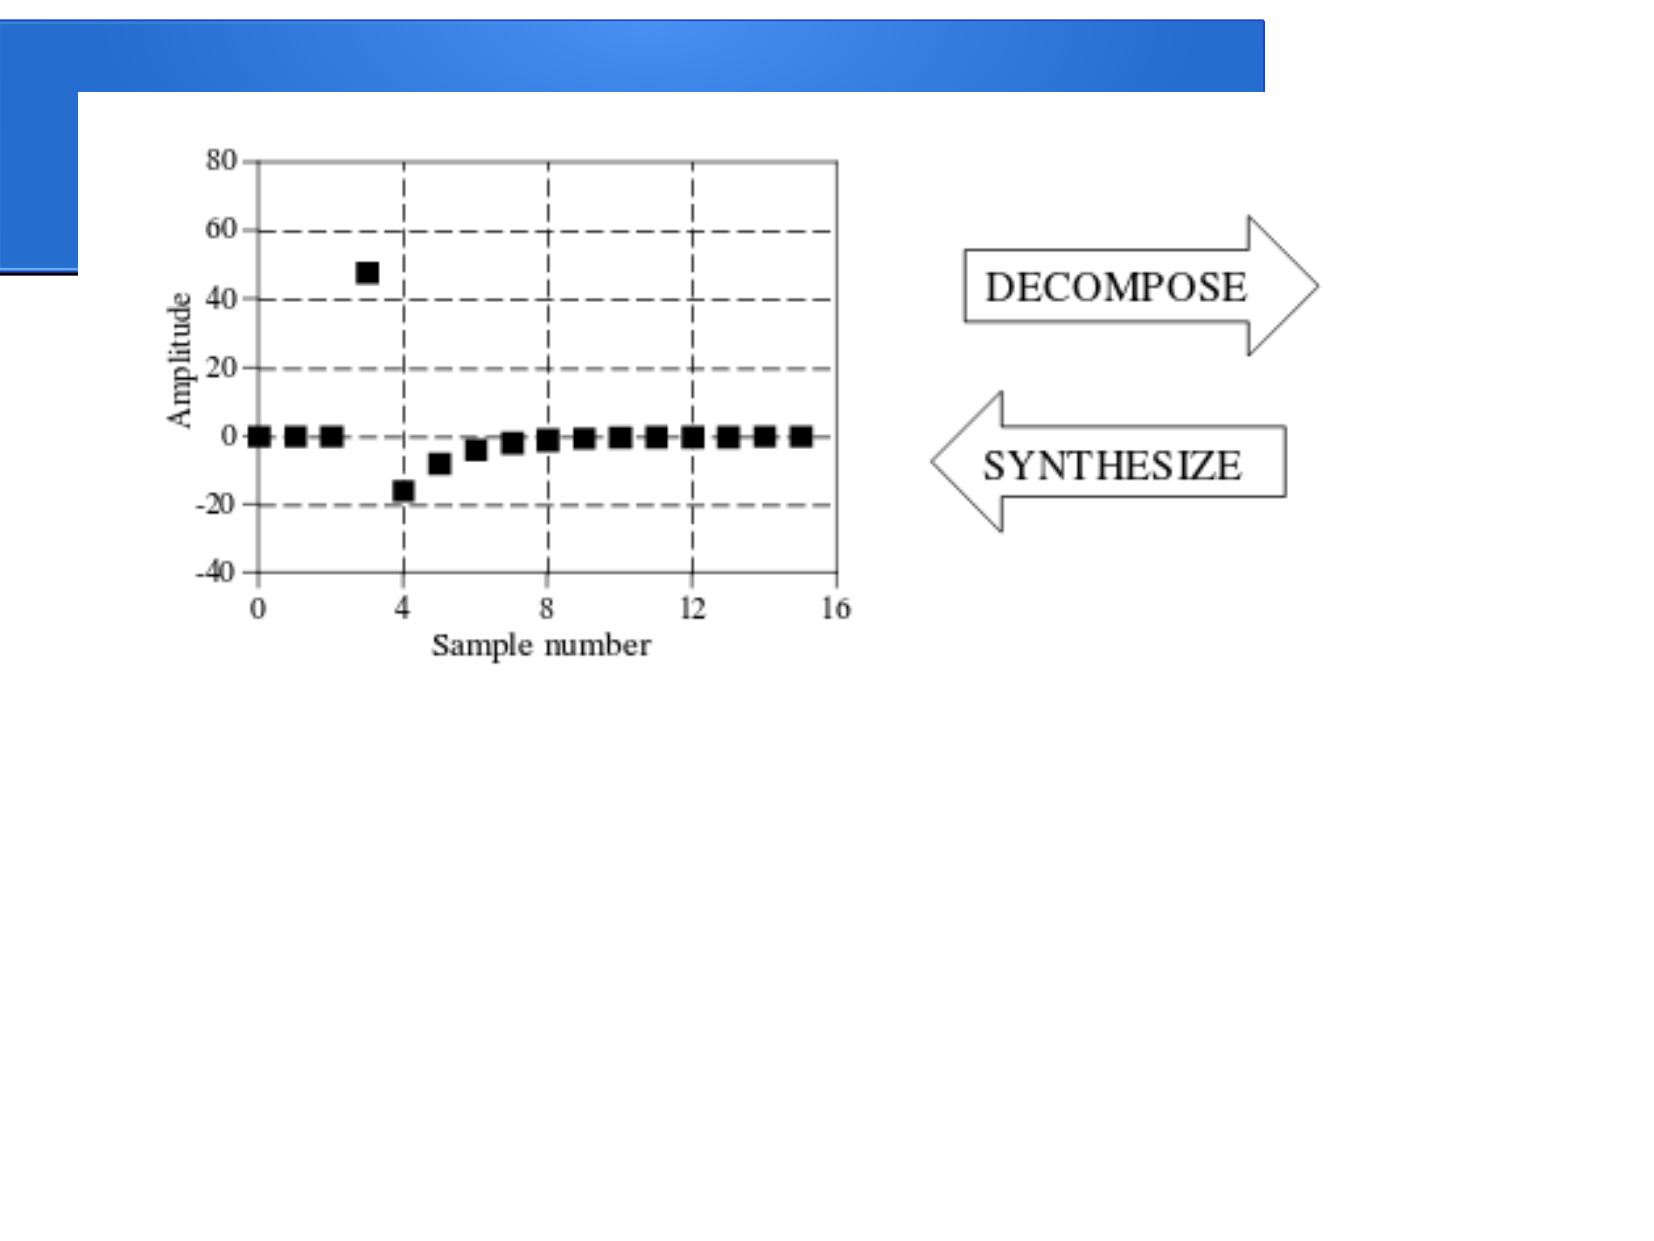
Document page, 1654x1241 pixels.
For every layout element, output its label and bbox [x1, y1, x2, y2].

picture [78, 92, 1351, 736]
